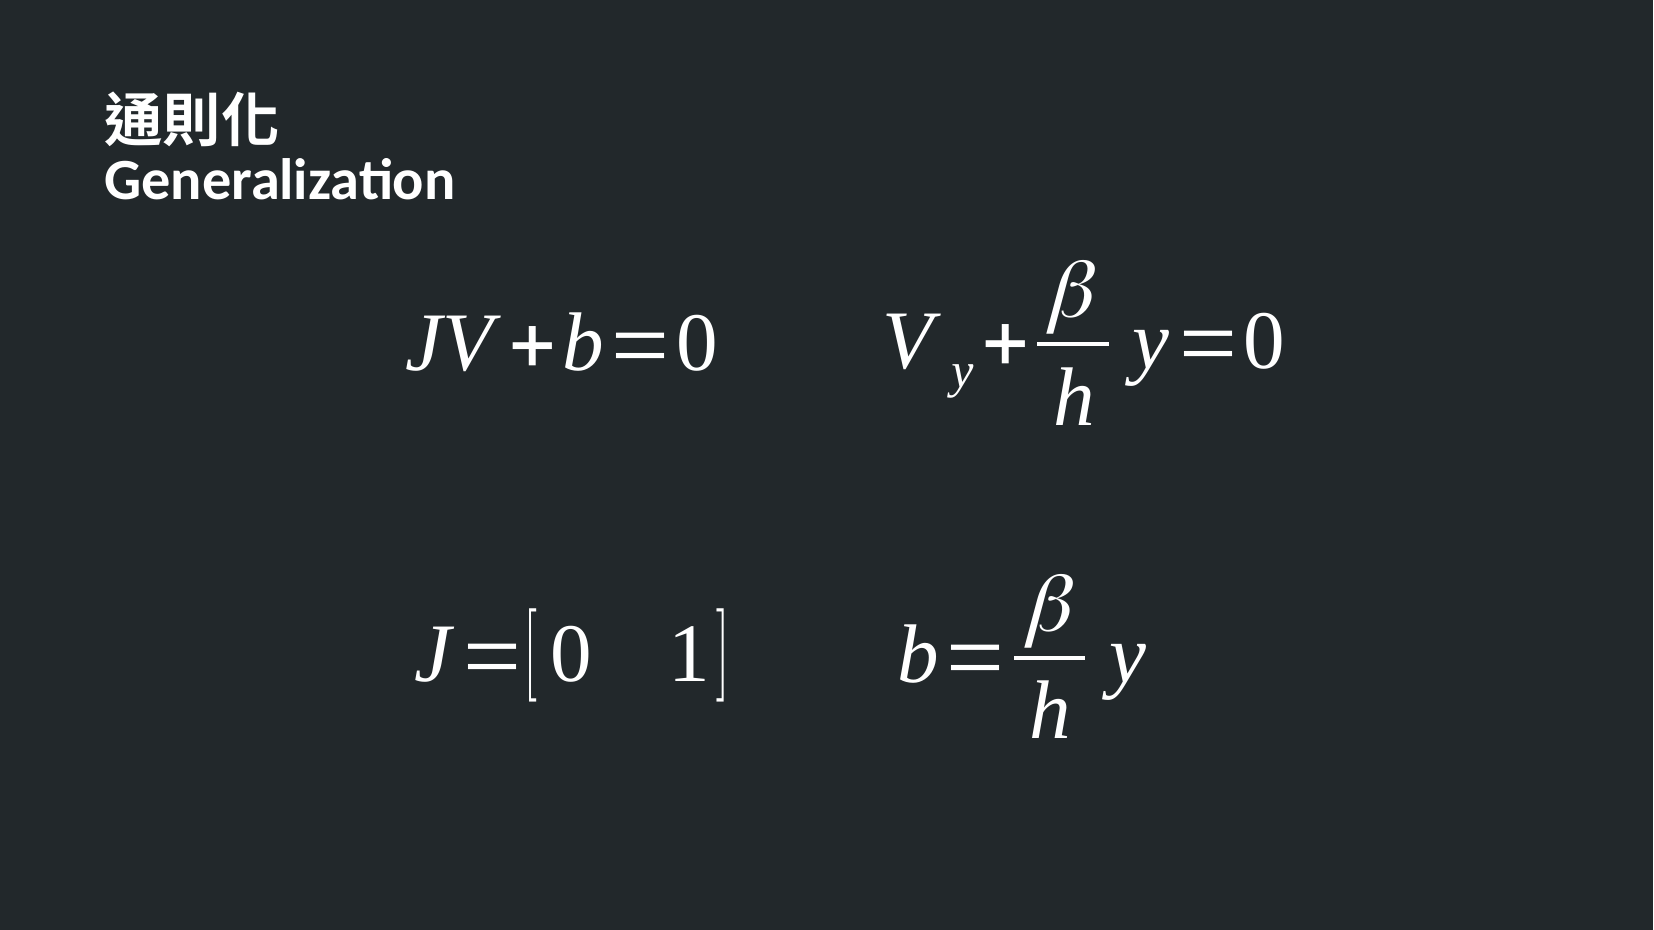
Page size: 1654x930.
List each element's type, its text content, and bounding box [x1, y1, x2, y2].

chart [876, 256, 1293, 443]
text_box 通則化 Generalization [90, 90, 1381, 239]
chart [405, 603, 739, 706]
chart [891, 570, 1157, 757]
chart [396, 296, 726, 389]
